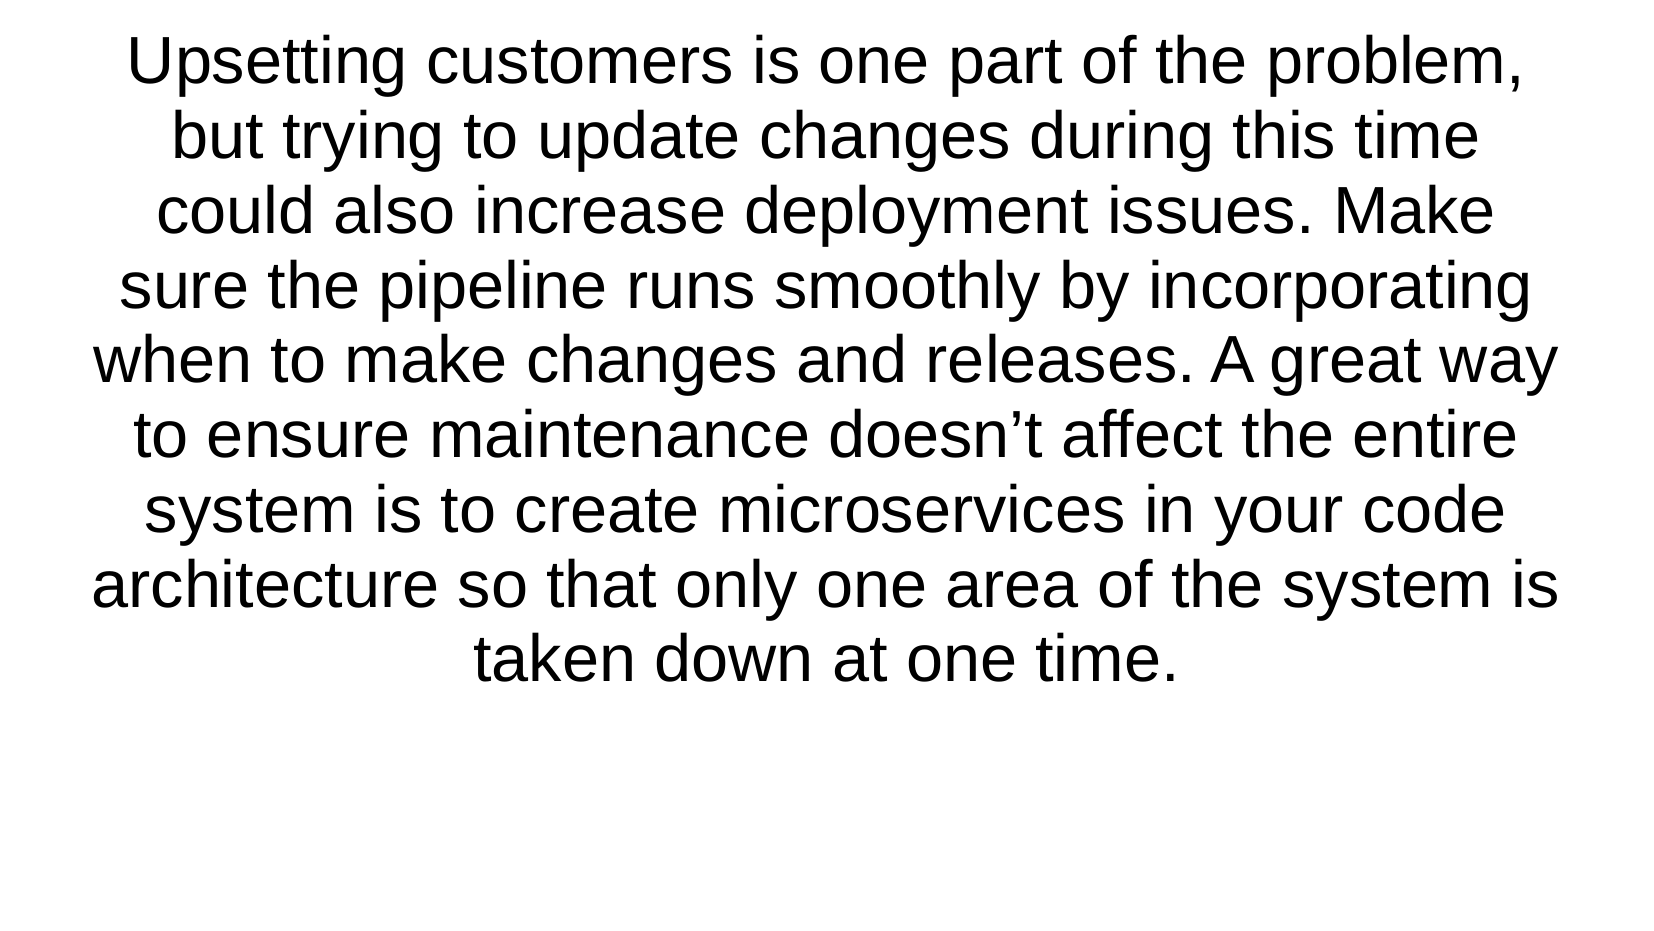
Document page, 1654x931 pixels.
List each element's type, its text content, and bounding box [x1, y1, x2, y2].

subtitle Upsetting customers is one part of the problem, but trying to update changes during this time could also increase deployment issues. Make sure the pipeline runs smoothly by incorporating when to make changes and releases. A great way to ensure maintenance doesn’t affect the entire system is to create microservices in your code architecture so that only one area of the system is taken down at one time. [82, 23, 1571, 771]
